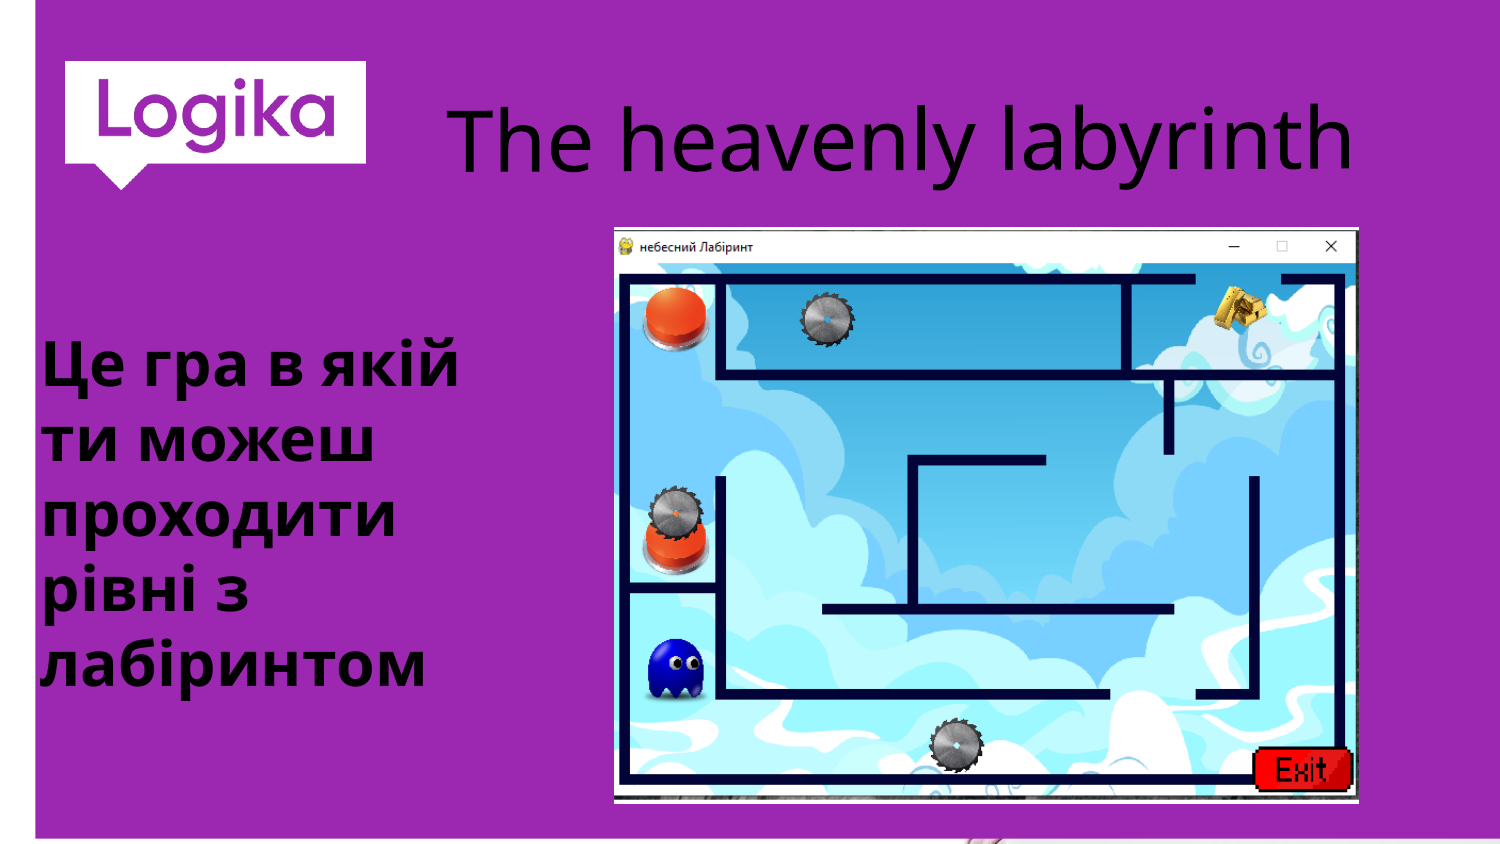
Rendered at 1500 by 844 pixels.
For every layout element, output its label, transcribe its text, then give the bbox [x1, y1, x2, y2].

text_box Це гра в якій ти можеш проходити рівні з лабіринтом [40, 313, 522, 699]
picture [65, 61, 366, 190]
picture [614, 227, 1359, 804]
text_box [35, 0, 1500, 844]
text_box The heavenly labyrinth [406, 57, 1394, 190]
